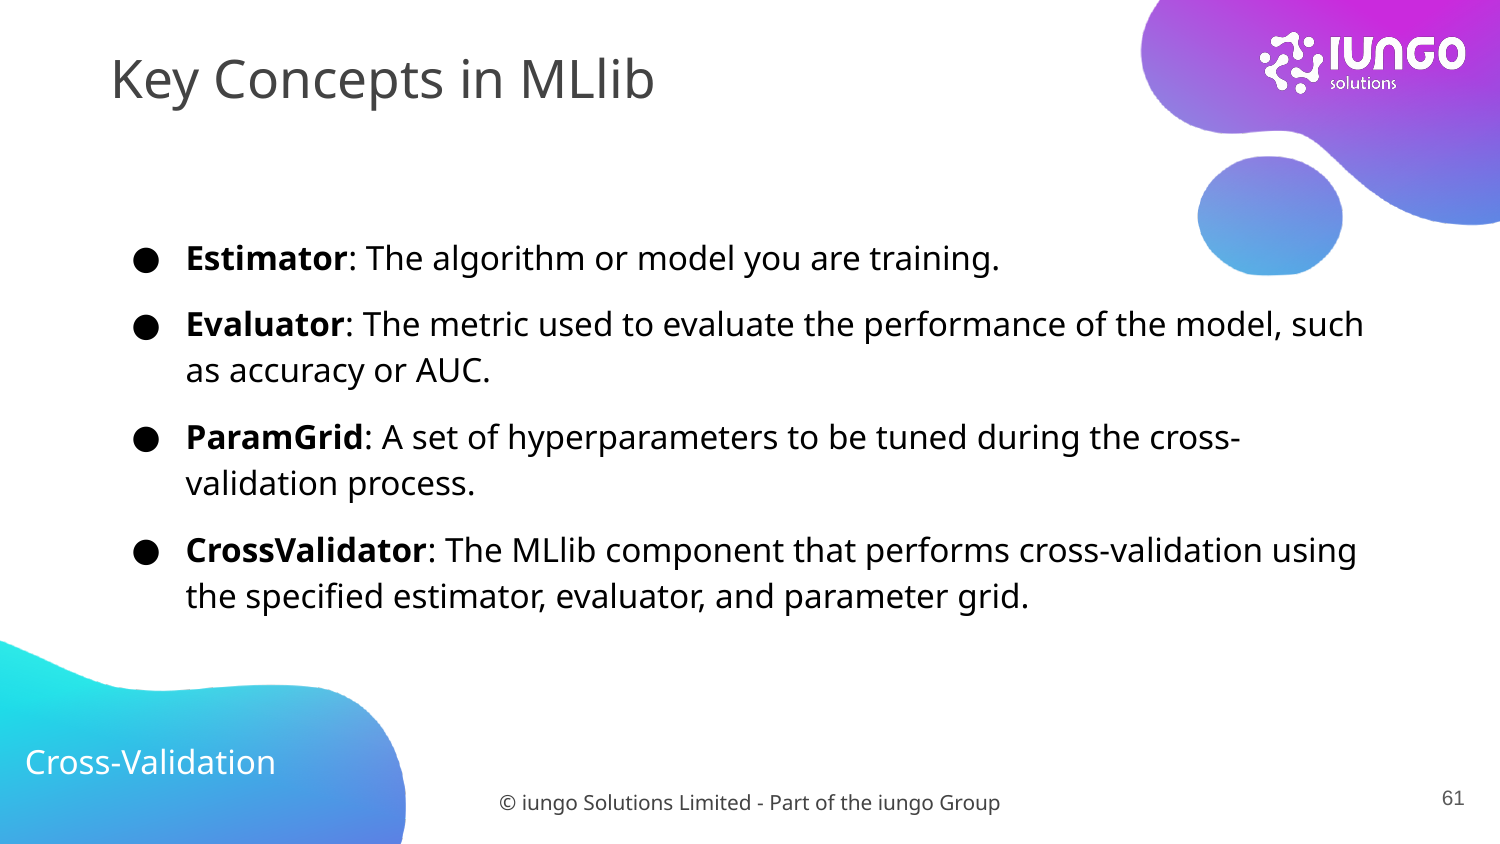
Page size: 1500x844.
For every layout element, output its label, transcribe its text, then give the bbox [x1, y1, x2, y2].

title Key Concepts in MLlib [95, 30, 924, 125]
subtitle Cross-Validation [9, 719, 411, 844]
list Estimator: The algorithm or model you are training. Evaluator: The metric used to evaluate the performance of the model, such as accuracy or AUC. ParamGrid: A set of hyperparameters to be tuned during the cross-validation process. CrossValidator: The MLlib component that performs cross-validation using the specified estimator, evaluator, and parameter grid. [95, 215, 1390, 638]
slide_number <number> [1389, 764, 1480, 830]
picture [0, 0, 1500, 844]
